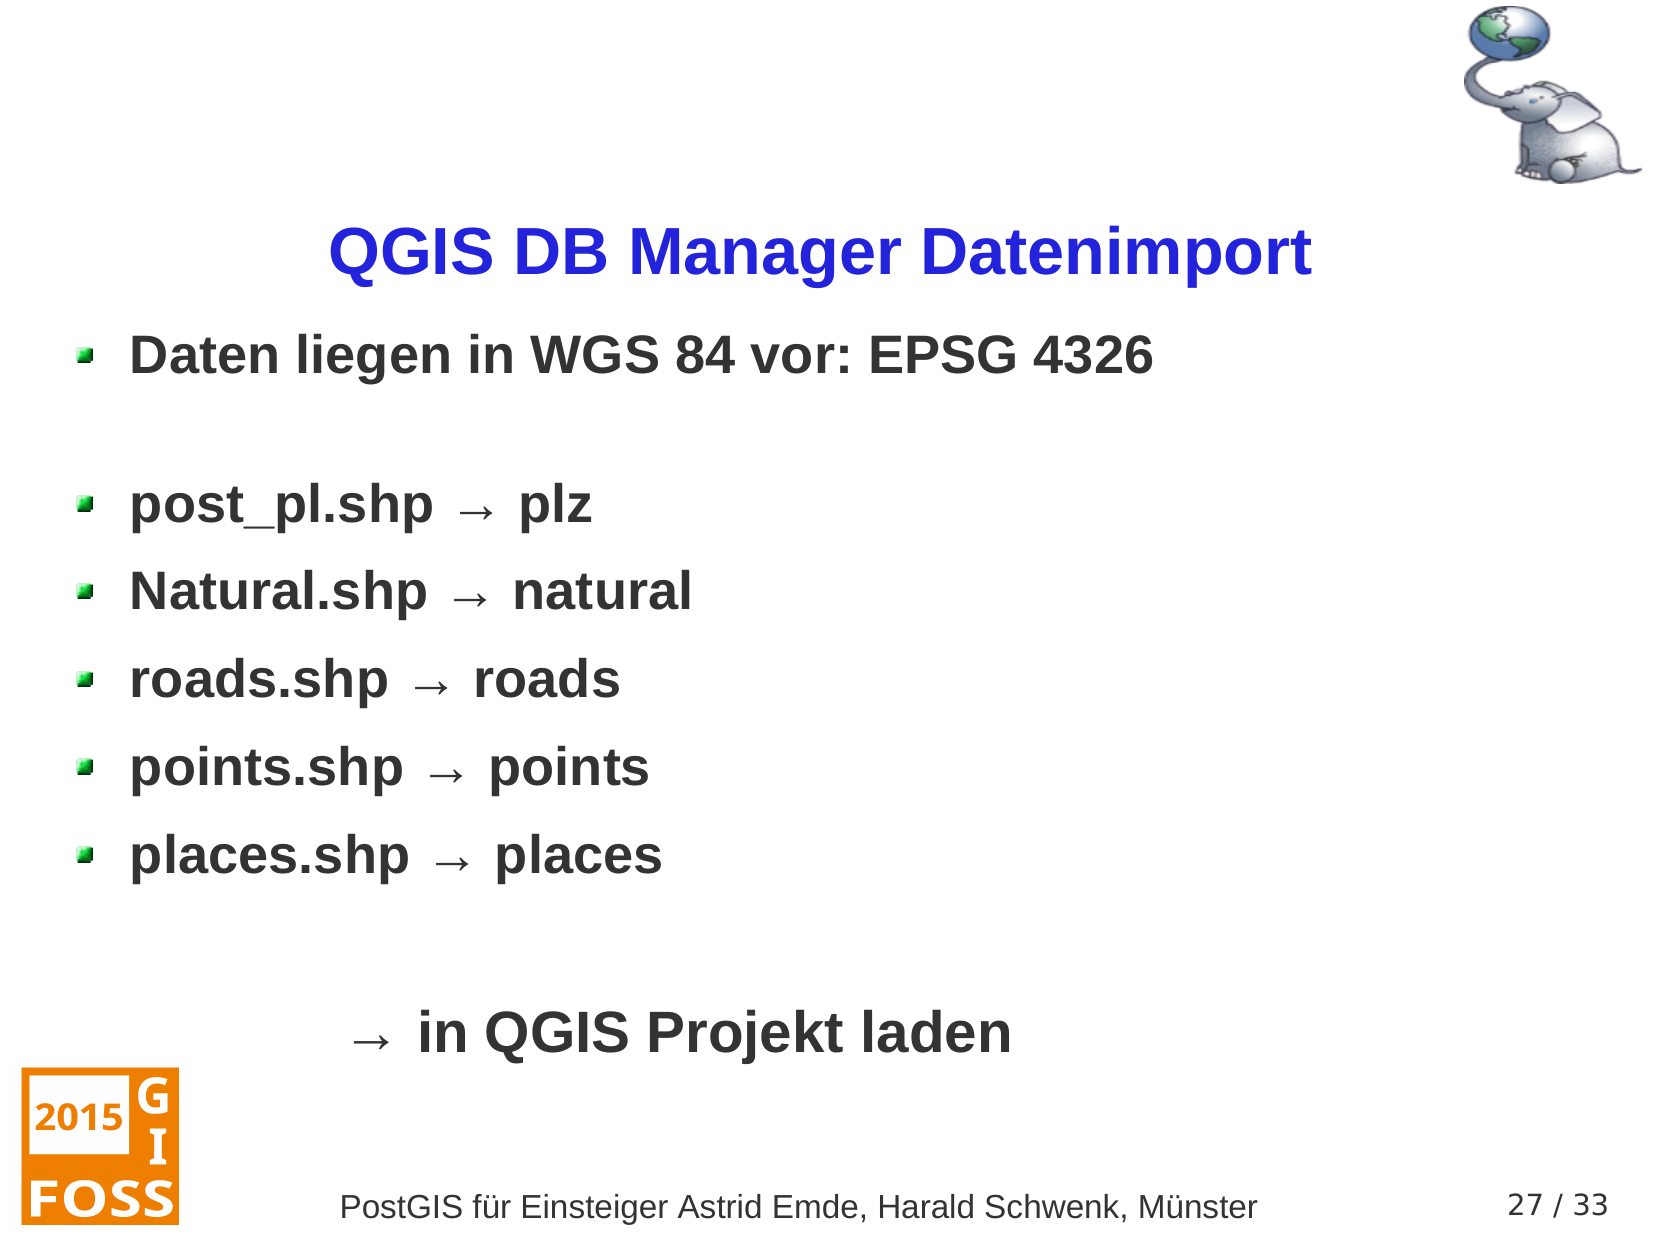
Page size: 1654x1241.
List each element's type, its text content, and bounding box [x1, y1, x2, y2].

picture [11, 1057, 189, 1235]
title QGIS DB Manager Datenimport [76, 177, 1565, 325]
picture [1464, 6, 1642, 184]
list Daten liegen in WGS 84 vor: EPSG 4326 post_pl.shp → plz Natural.shp → natural roads.shp → roads points.shp → points places.shp → places → in QGIS Projekt laden [59, 324, 1329, 1152]
